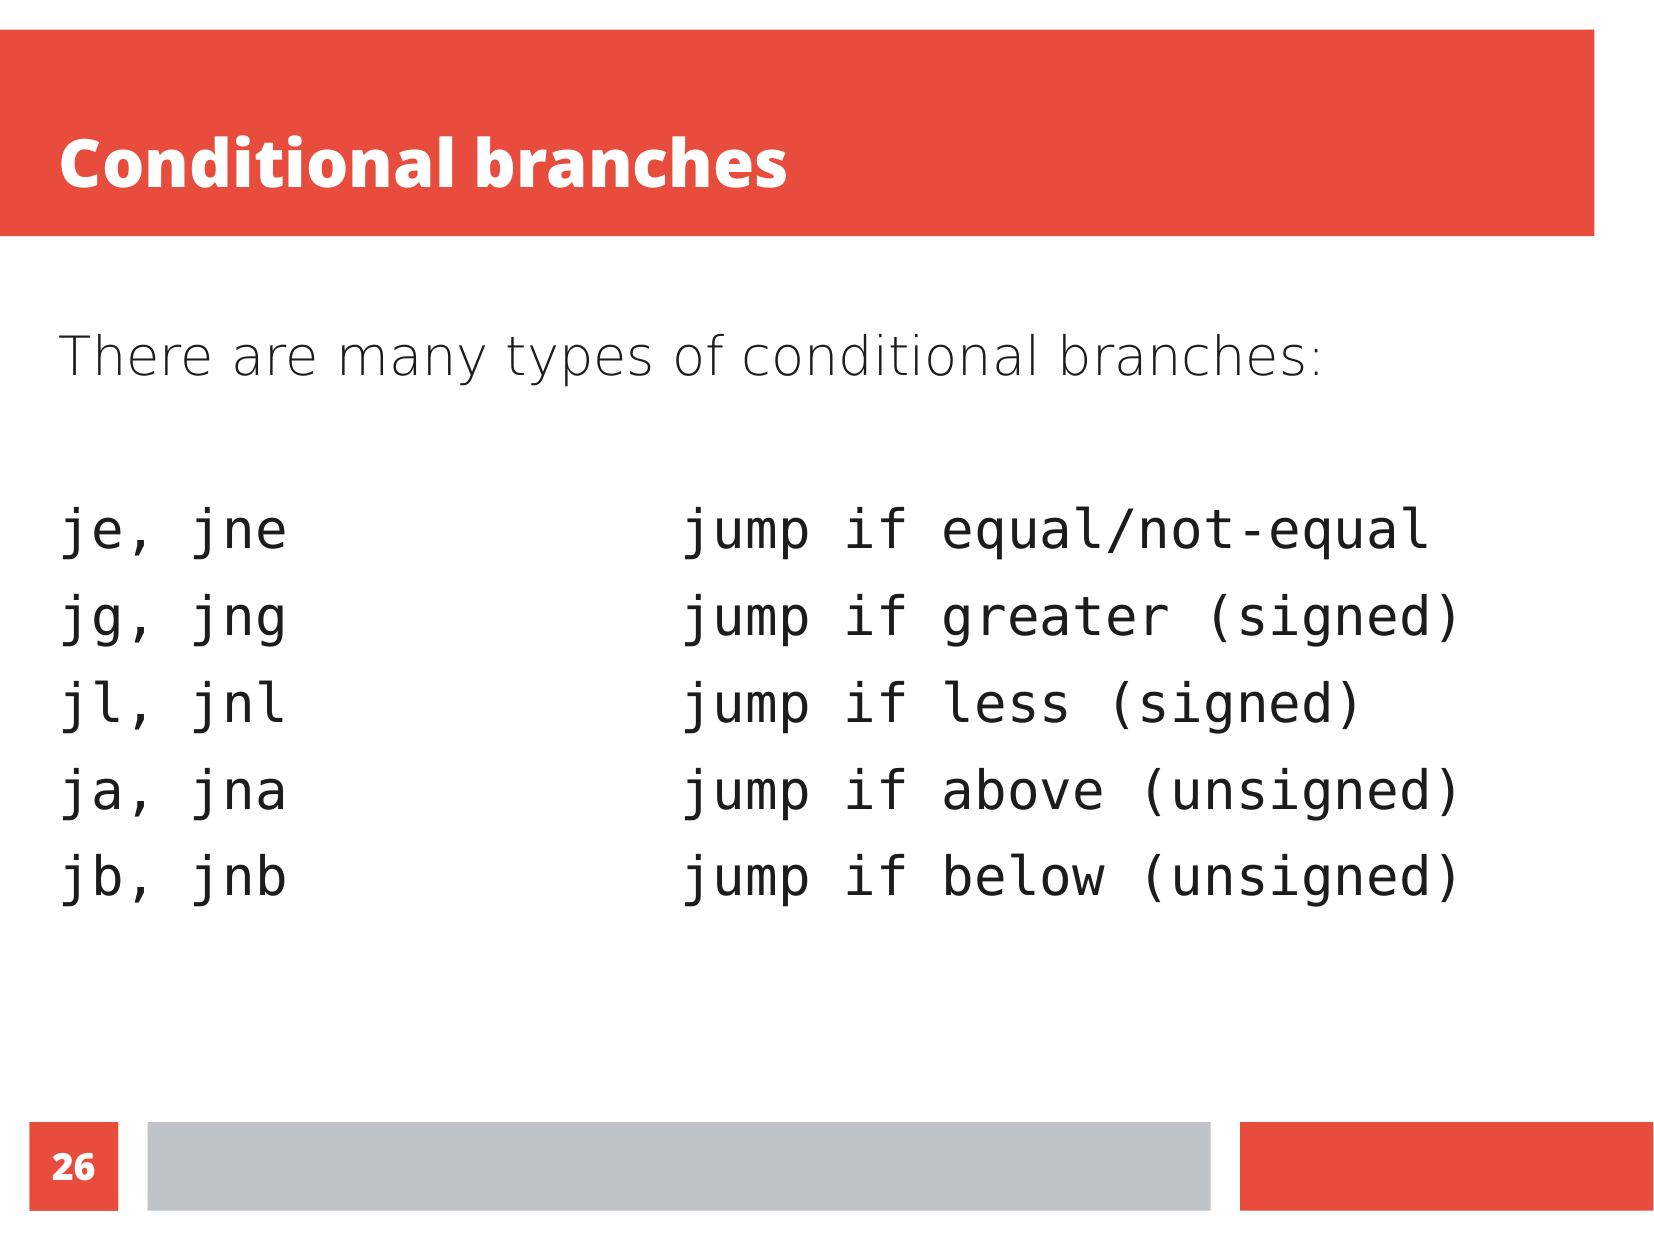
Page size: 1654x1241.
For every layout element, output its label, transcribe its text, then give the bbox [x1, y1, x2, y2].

list There are many types of conditional branches: je, jne jump if equal/not-equal jg, jng jump if greater (signed) jl, jnl jump if less (signed) ja, jna jump if above (unsigned) jb, jnb jump if below (unsigned) [59, 324, 1565, 1093]
title Conditional branches [59, 59, 1595, 207]
